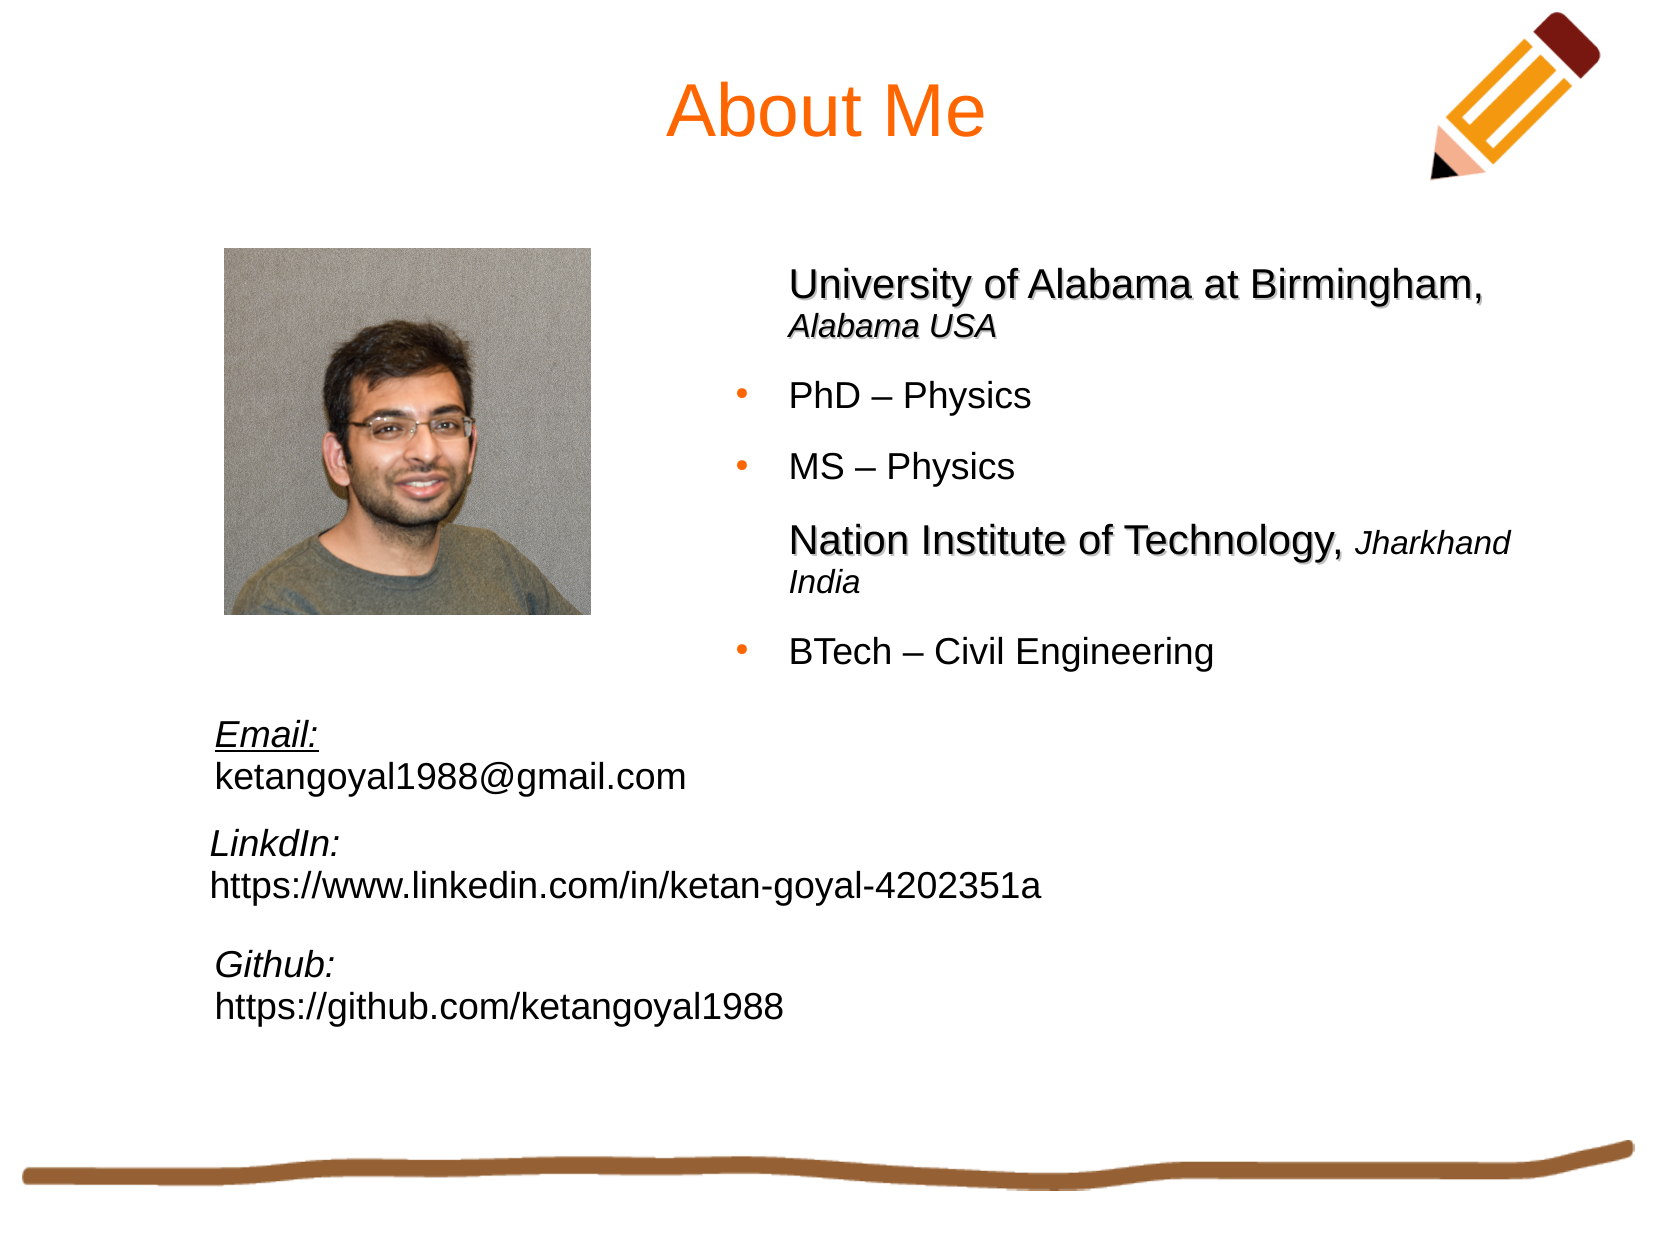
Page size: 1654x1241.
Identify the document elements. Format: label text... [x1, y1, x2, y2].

text_box Email: ketangoyal1988@gmail.com [199, 706, 800, 805]
text_box Github: https://github.com/ketangoyal1988 [199, 936, 1214, 1035]
title About Me [82, 49, 1571, 172]
picture [22, 1140, 1635, 1191]
picture [1430, 12, 1601, 181]
list University of Alabama at Birmingham, Alabama USA PhD – Physics MS – Physics Nation Institute of Technology, Jharkhand India BTech – Civil Engineering [717, 261, 1526, 1093]
picture [224, 248, 591, 615]
text_box LinkdIn: https://www.linkedin.com/in/ketan-goyal-4202351a [194, 814, 1094, 955]
